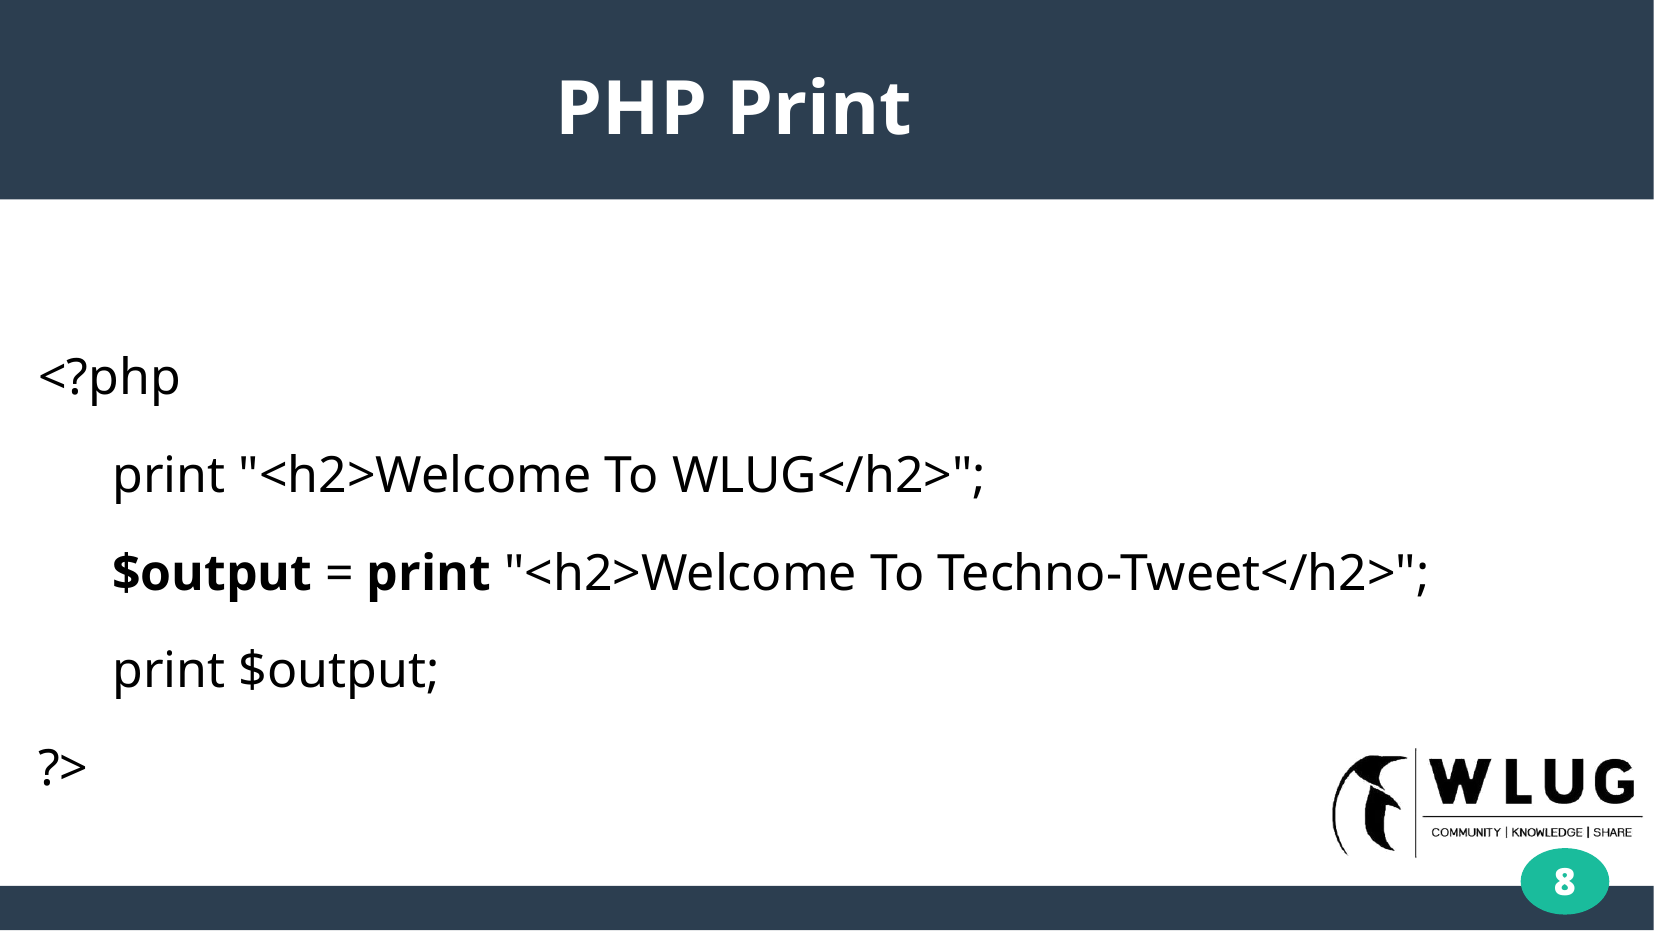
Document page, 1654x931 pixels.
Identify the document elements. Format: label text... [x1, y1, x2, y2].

picture [1311, 740, 1654, 863]
text_box PHP Print <?php print "<h2>Welcome To WLUG</h2>"; $output = print "<h2>Welcome To Techno-Tweet</h2>"; print $output; ?> [23, 47, 1599, 744]
